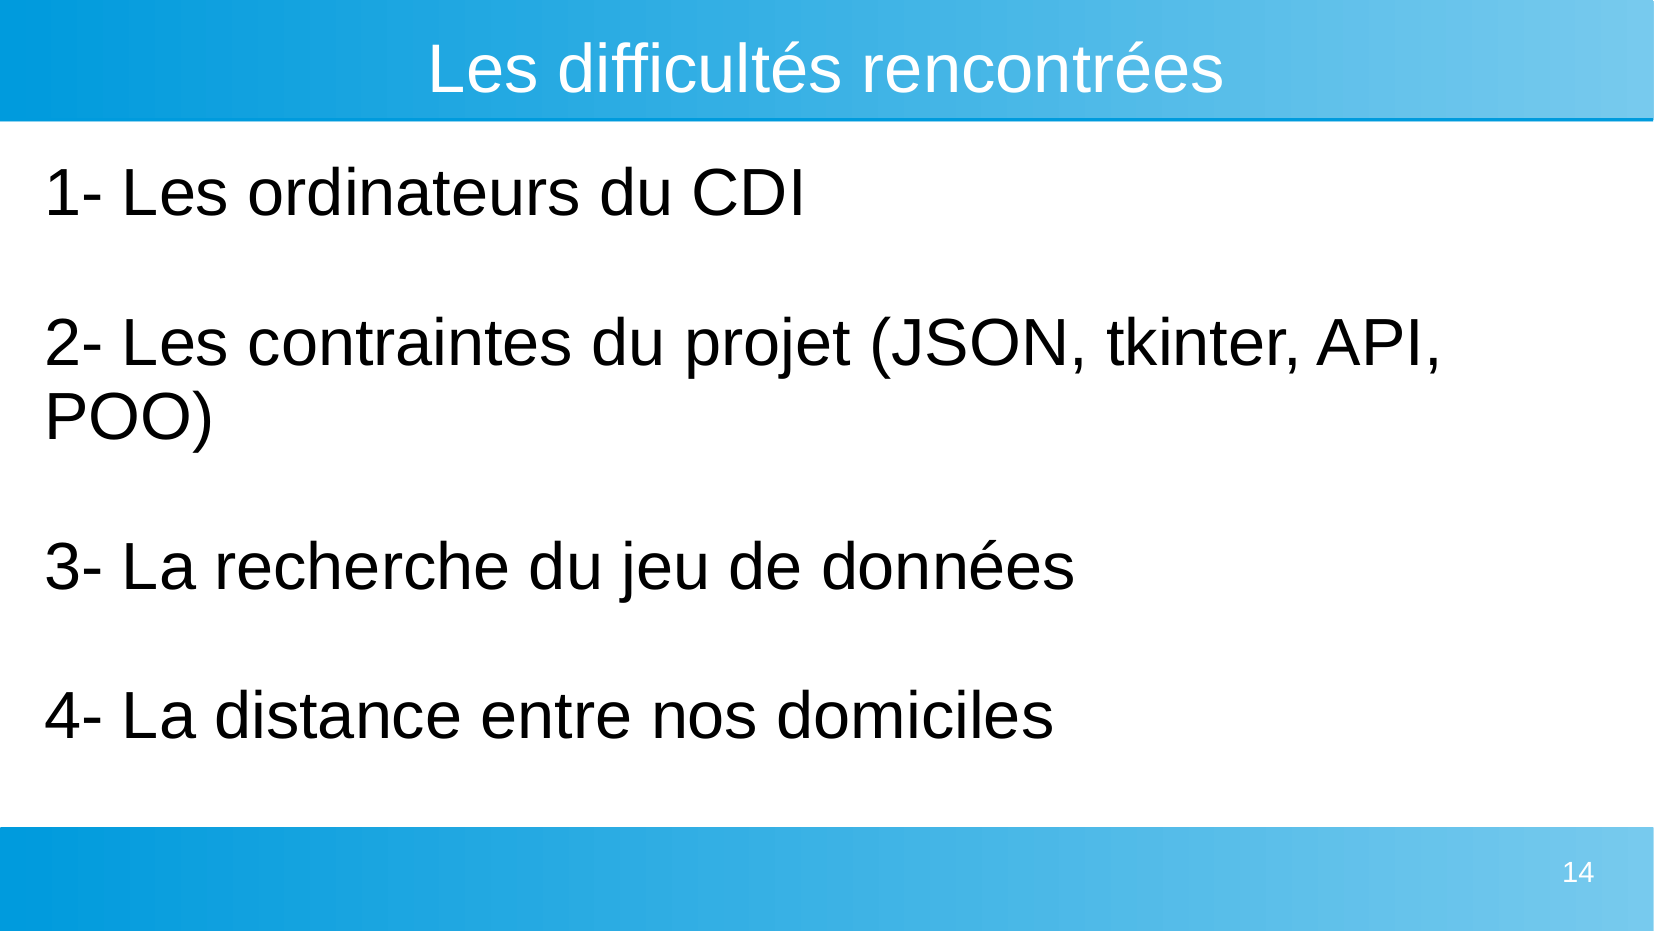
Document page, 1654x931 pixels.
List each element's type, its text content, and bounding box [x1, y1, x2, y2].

title Les difficultés rencontrées [59, 29, 1595, 108]
text_box 1- Les ordinateurs du CDI 2- Les contraintes du projet (JSON, tkinter, API, POO) 3- La recherche du jeu de données 4- La distance entre nos domiciles [29, 147, 1625, 761]
